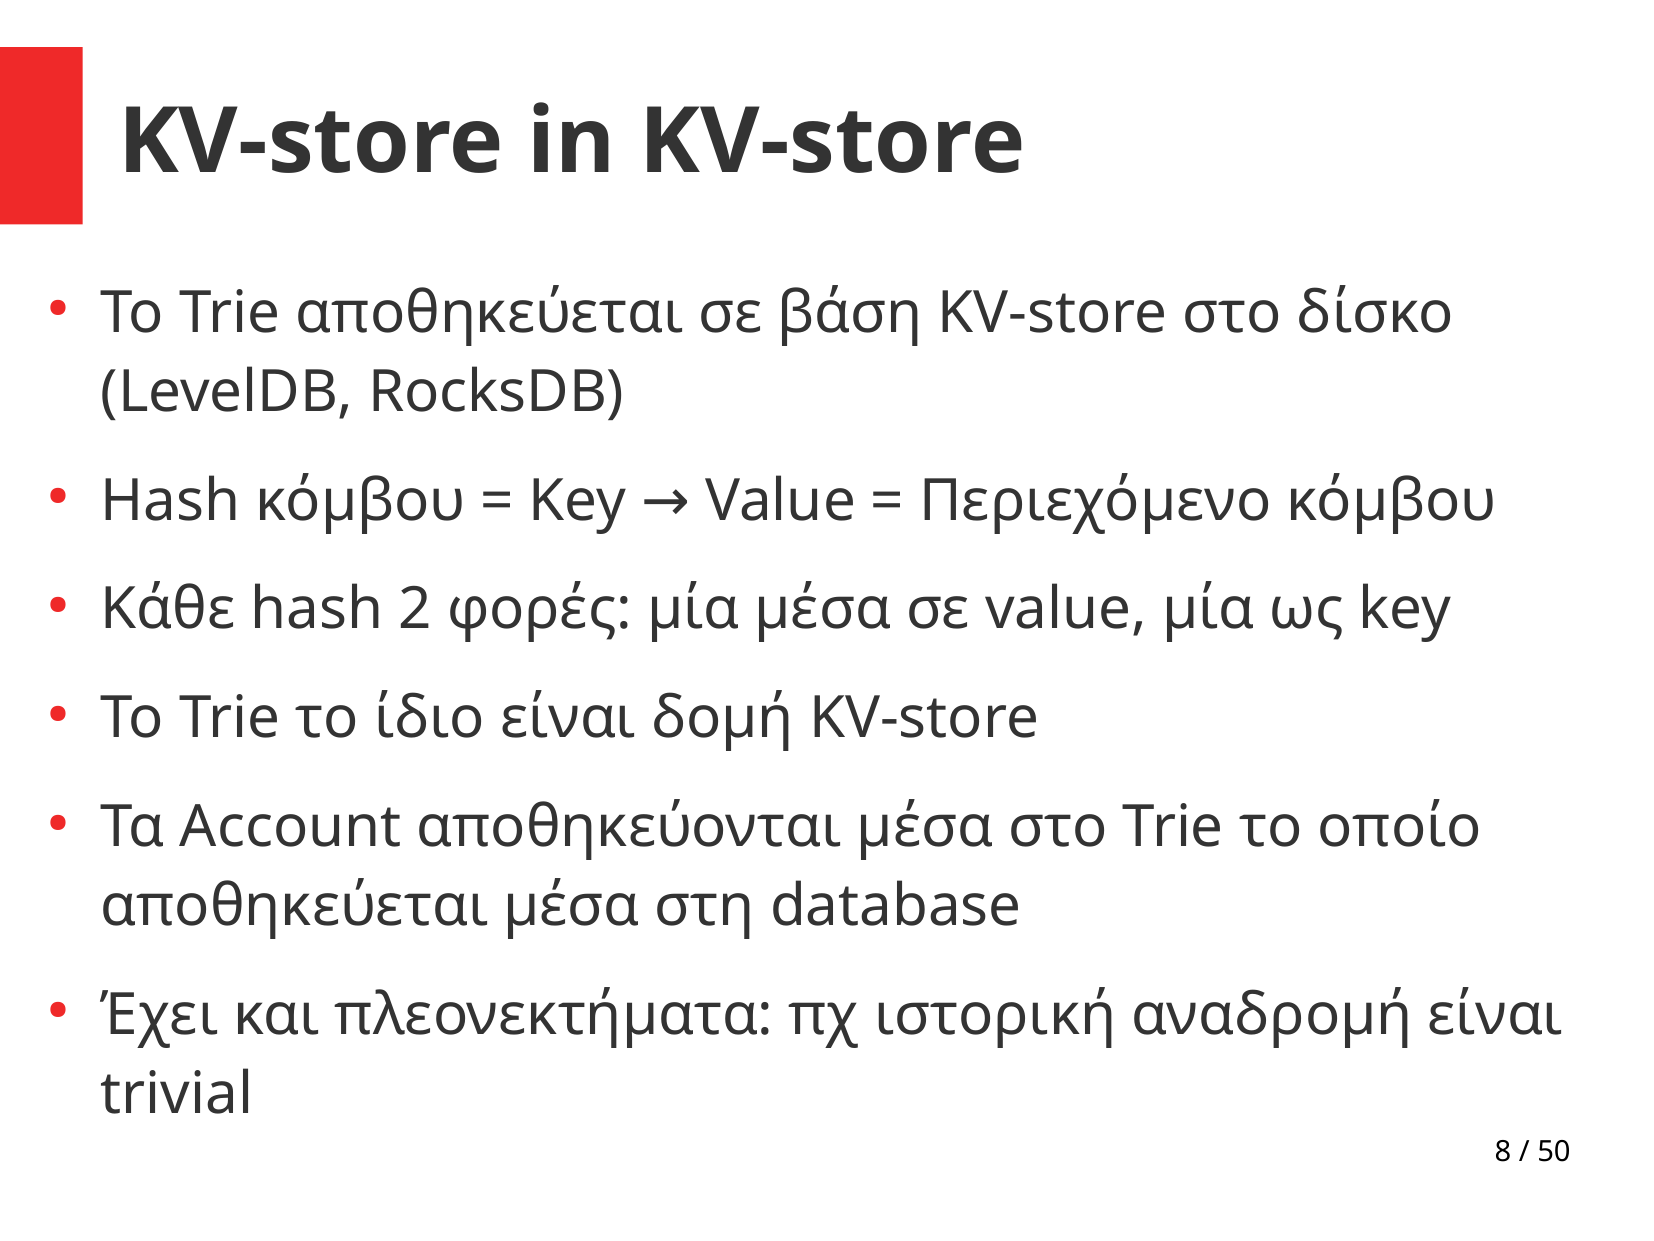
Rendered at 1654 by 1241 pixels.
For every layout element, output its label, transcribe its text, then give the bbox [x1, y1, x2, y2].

title KV-store in KV-store [118, 33, 1571, 241]
list Το Trie αποθηκεύεται σε βάση KV-store στο δίσκο (LevelDB, RocksDB) Hash κόμβου = Key → Value = Περιεχόμενο κόμβου Κάθε hash 2 φορές: μία μέσα σε value, μία ως key Το Trie το ίδιο είναι δομή KV-store Τα Account αποθηκεύονται μέσα στο Trie το οποίο αποθηκεύεται μέσα στη database Έχει και πλεονεκτήματα: πχ ιστορική αναδρομή είναι trivial [30, 270, 1621, 1096]
